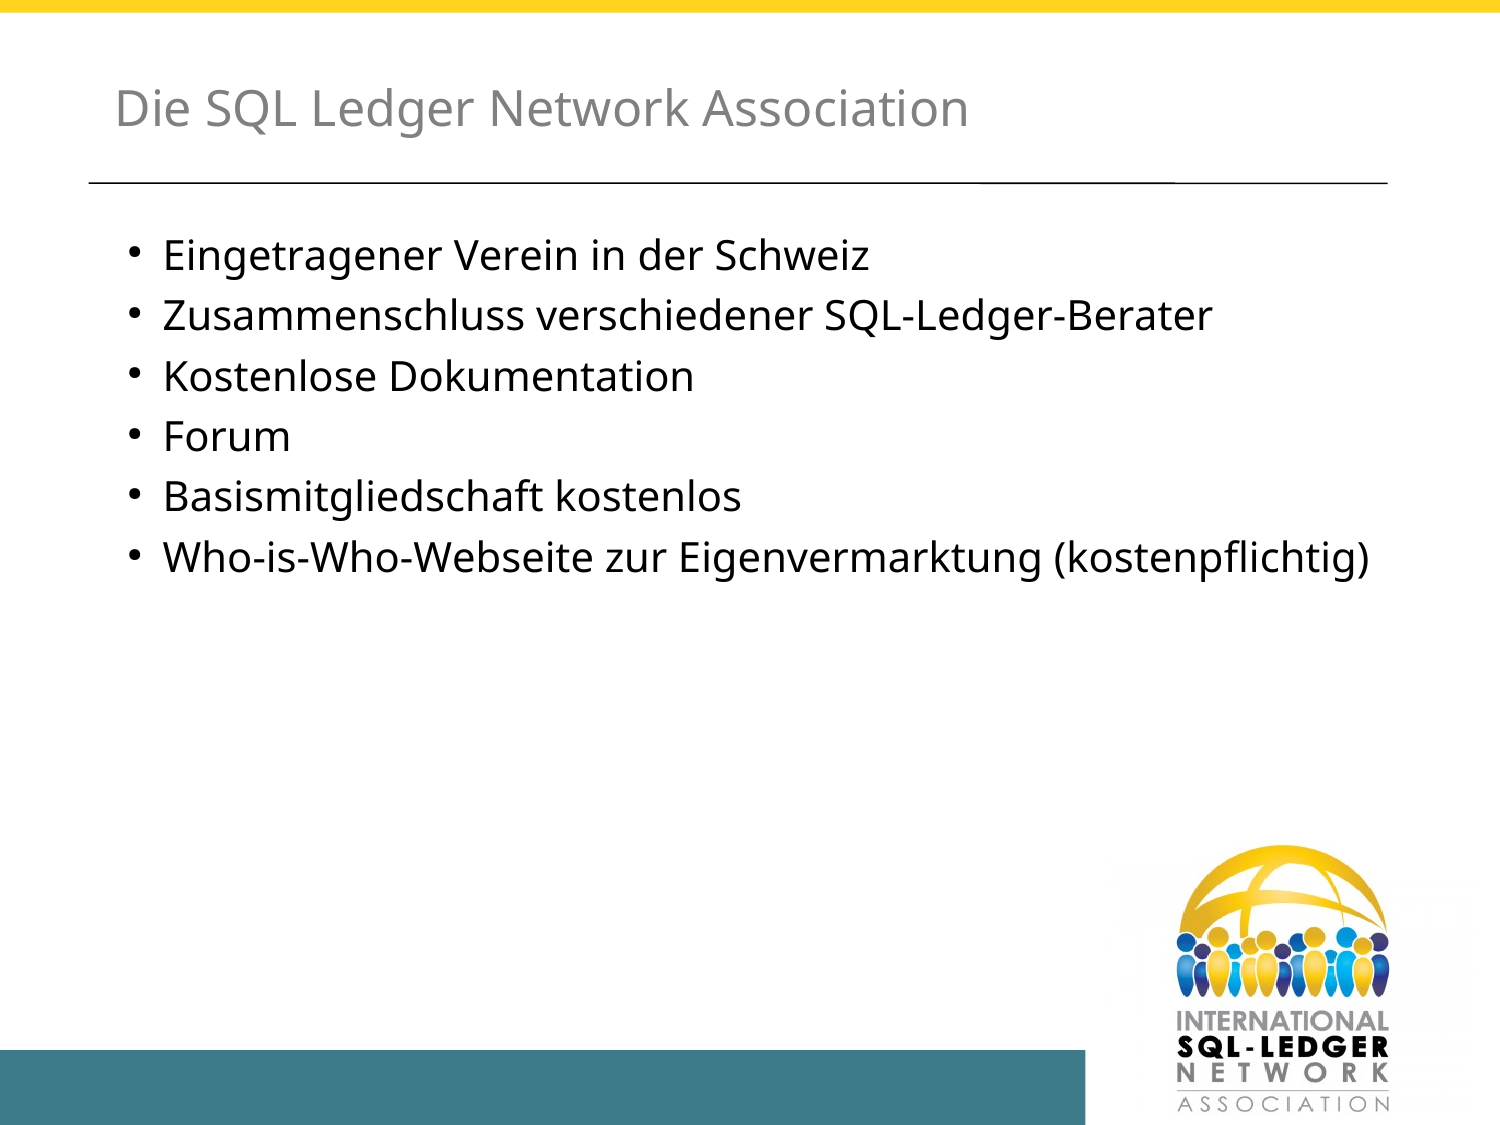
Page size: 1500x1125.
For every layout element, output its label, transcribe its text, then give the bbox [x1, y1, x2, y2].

picture [1092, 839, 1475, 1117]
list Eingetragener Verein in der Schweiz Zusammenschluss verschiedener SQL-Ledger-Berater Kostenlose Dokumentation Forum Basismitgliedschaft kostenlos Who-is-Who-Webseite zur Eigenvermarktung (kostenpflichtig) [112, 220, 1387, 970]
title Die SQL Ledger Network Association [99, 37, 1387, 177]
